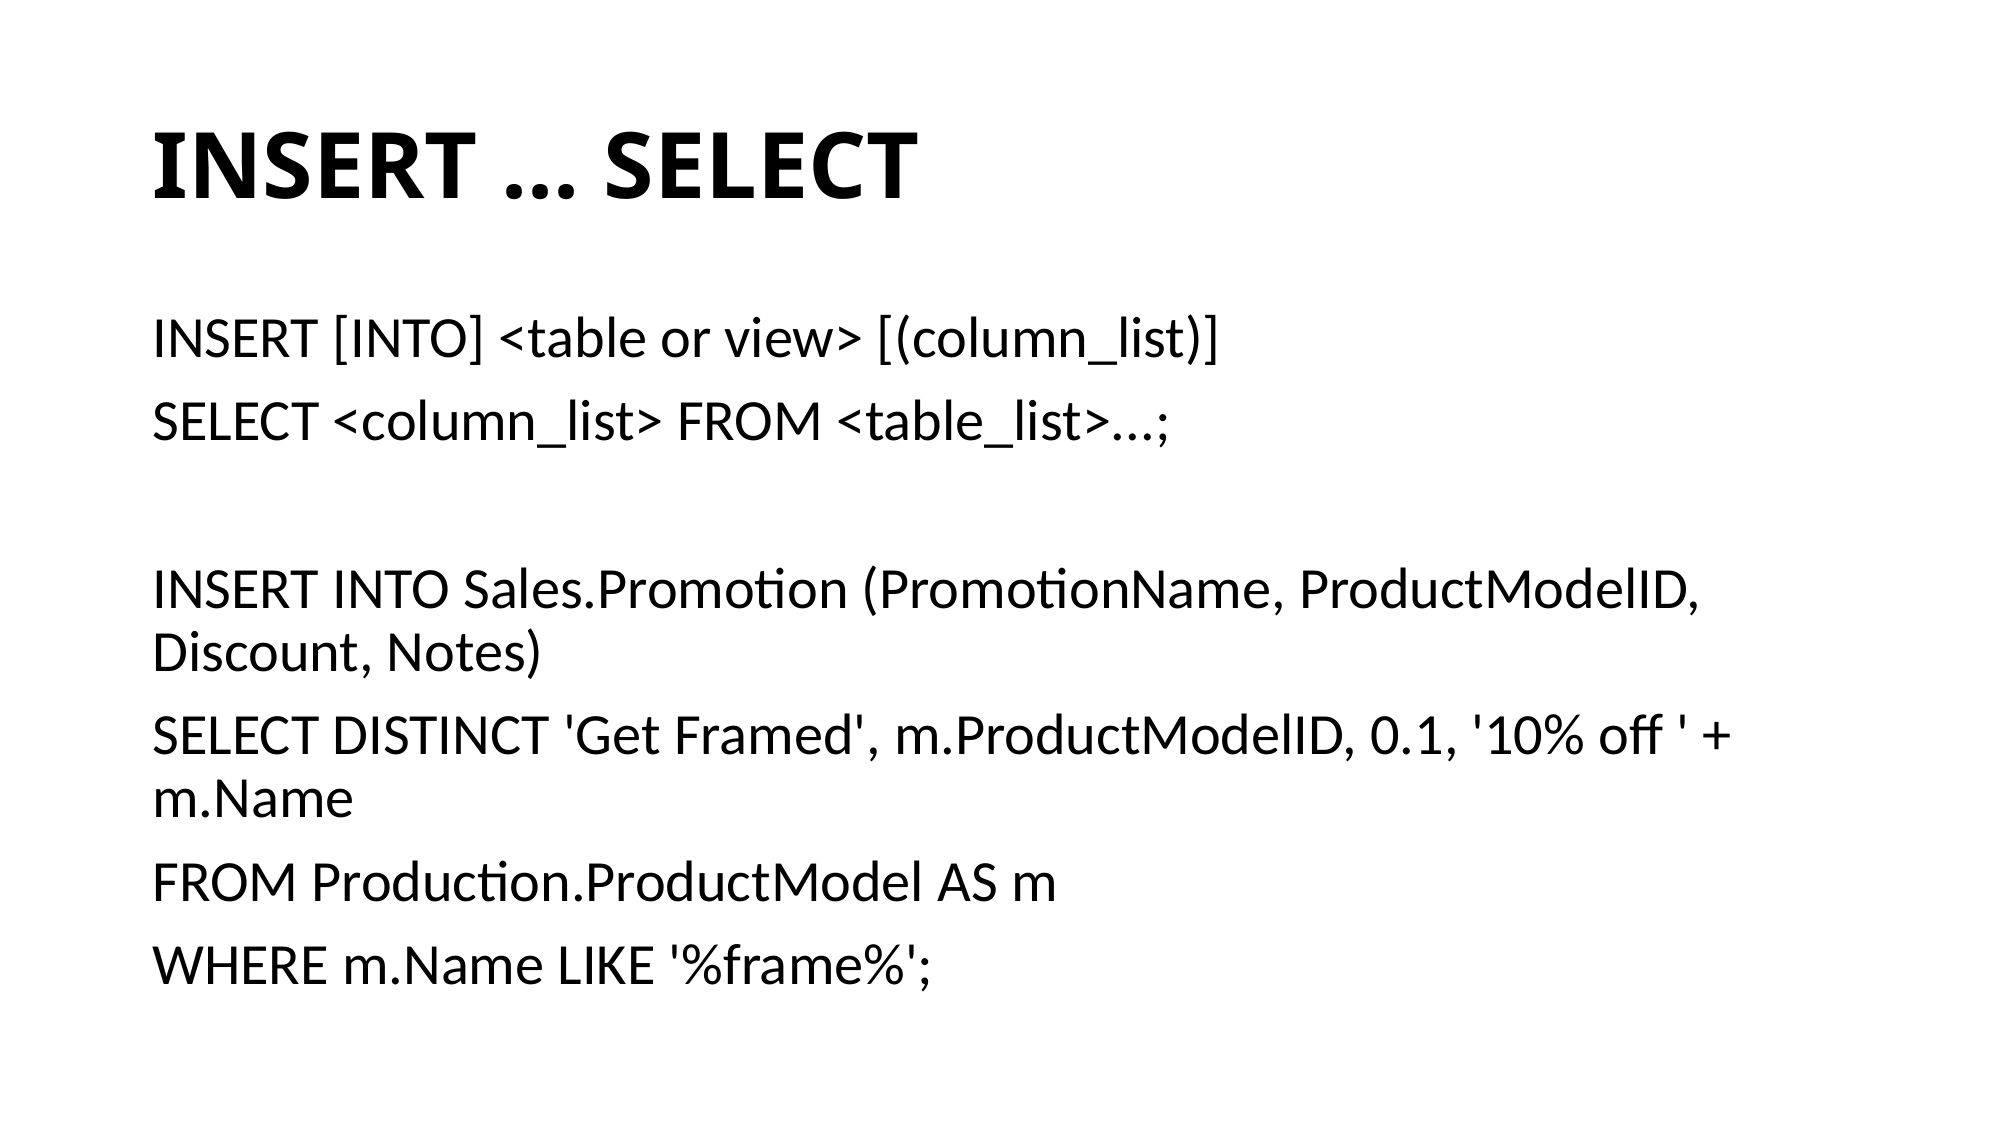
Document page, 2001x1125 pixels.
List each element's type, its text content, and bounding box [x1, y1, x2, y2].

title INSERT ... SELECT [137, 59, 1863, 278]
list INSERT [INTO] <table or view> [(column_list)] SELECT <column_list> FROM <table_list>...; INSERT INTO Sales.Promotion (PromotionName, ProductModelID, Discount, Notes) SELECT DISTINCT 'Get Framed', m.ProductModelID, 0.1, '10% off ' + m.Name FROM Production.ProductModel AS m WHERE m.Name LIKE '%frame%'; [137, 299, 1863, 1014]
